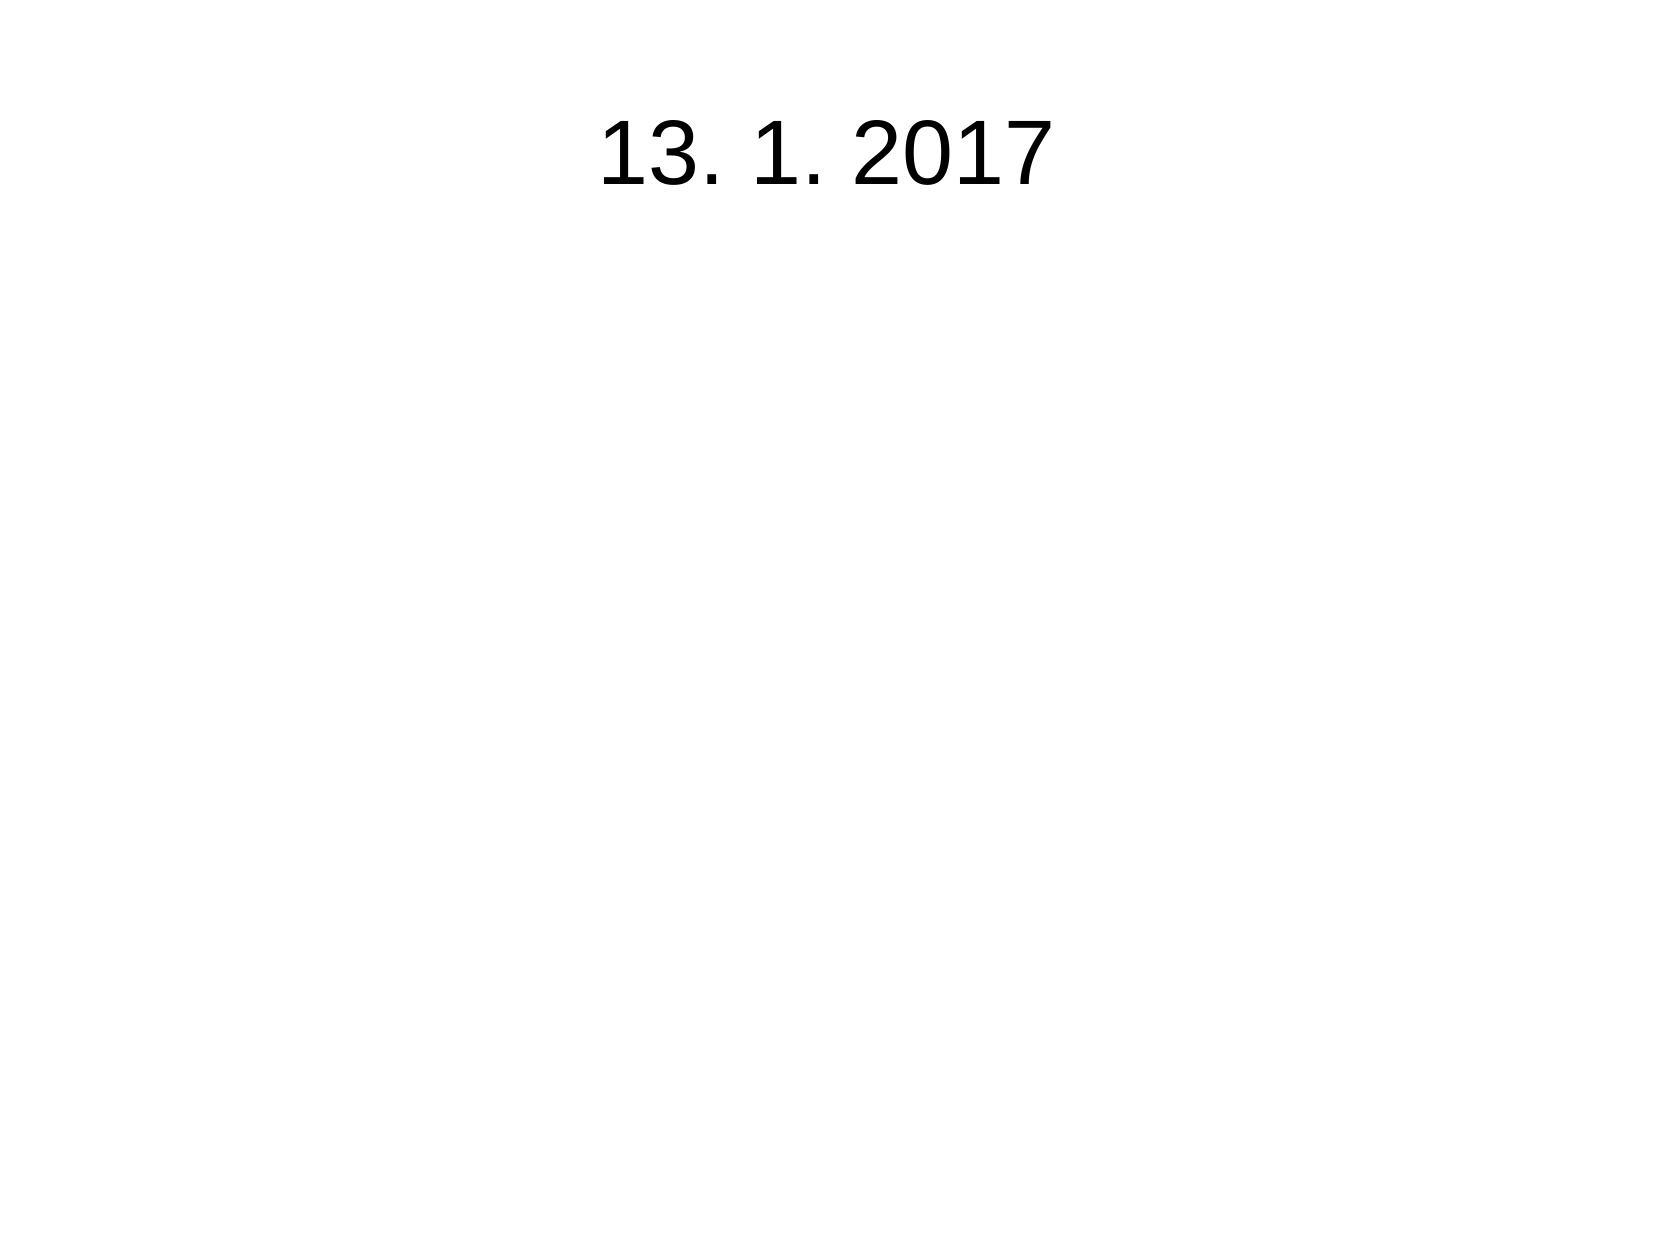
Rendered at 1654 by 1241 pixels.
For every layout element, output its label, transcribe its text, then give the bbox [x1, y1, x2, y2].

title 13. 1. 2017 [82, 49, 1571, 257]
